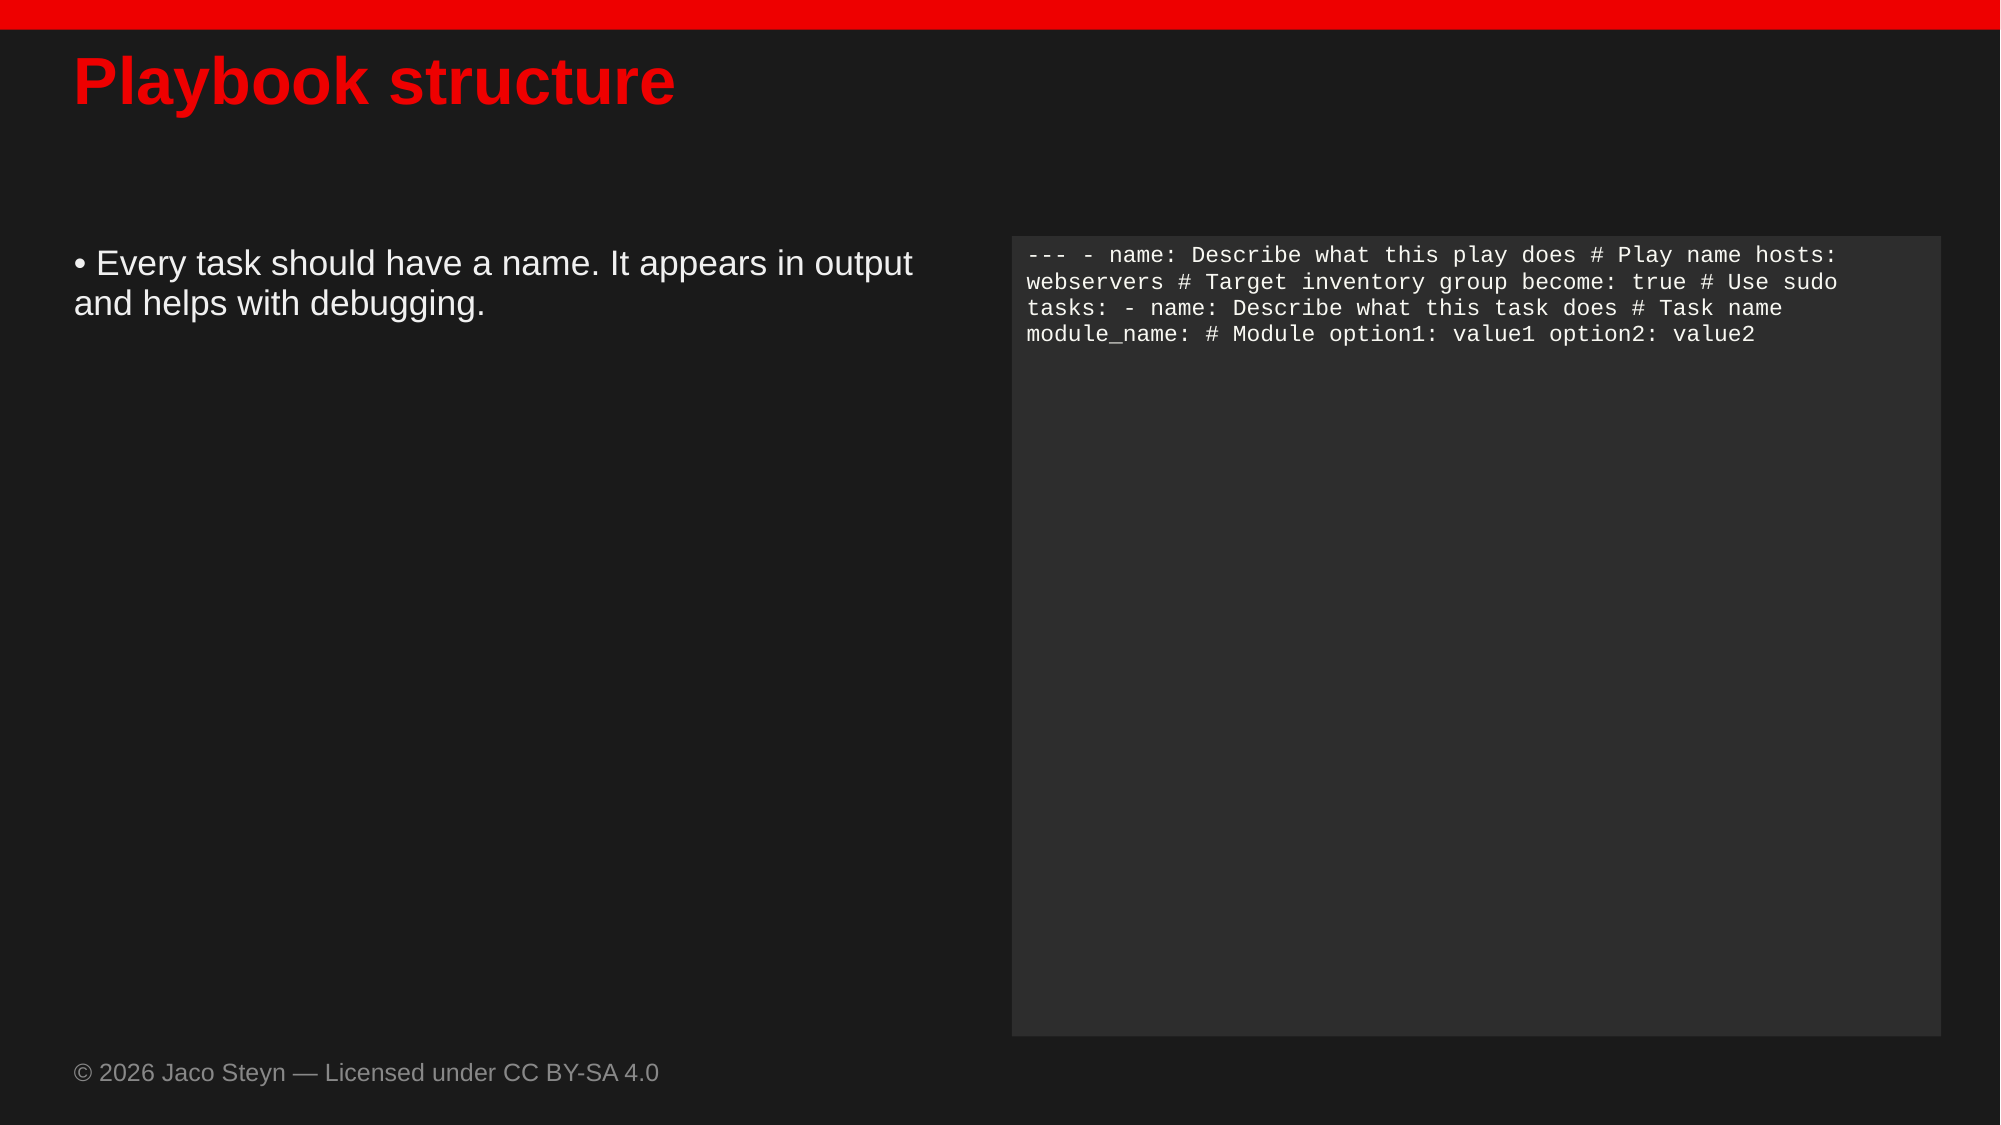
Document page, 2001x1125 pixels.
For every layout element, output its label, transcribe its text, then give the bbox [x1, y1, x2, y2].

text_box [0, 0, 2001, 30]
text_box --- - name: Describe what this play does # Play name hosts: webservers # Target inventory group become: true # Use sudo tasks: - name: Describe what this task does # Task name module_name: # Module option1: value1 option2: value2 [1011, 236, 1942, 1037]
text_box © 2026 Jaco Steyn — Licensed under CC BY-SA 4.0 [59, 1051, 1942, 1093]
text_box Playbook structure [59, 36, 1942, 208]
text_box • Every task should have a name. It appears in output and helps with debugging. [59, 236, 989, 1037]
